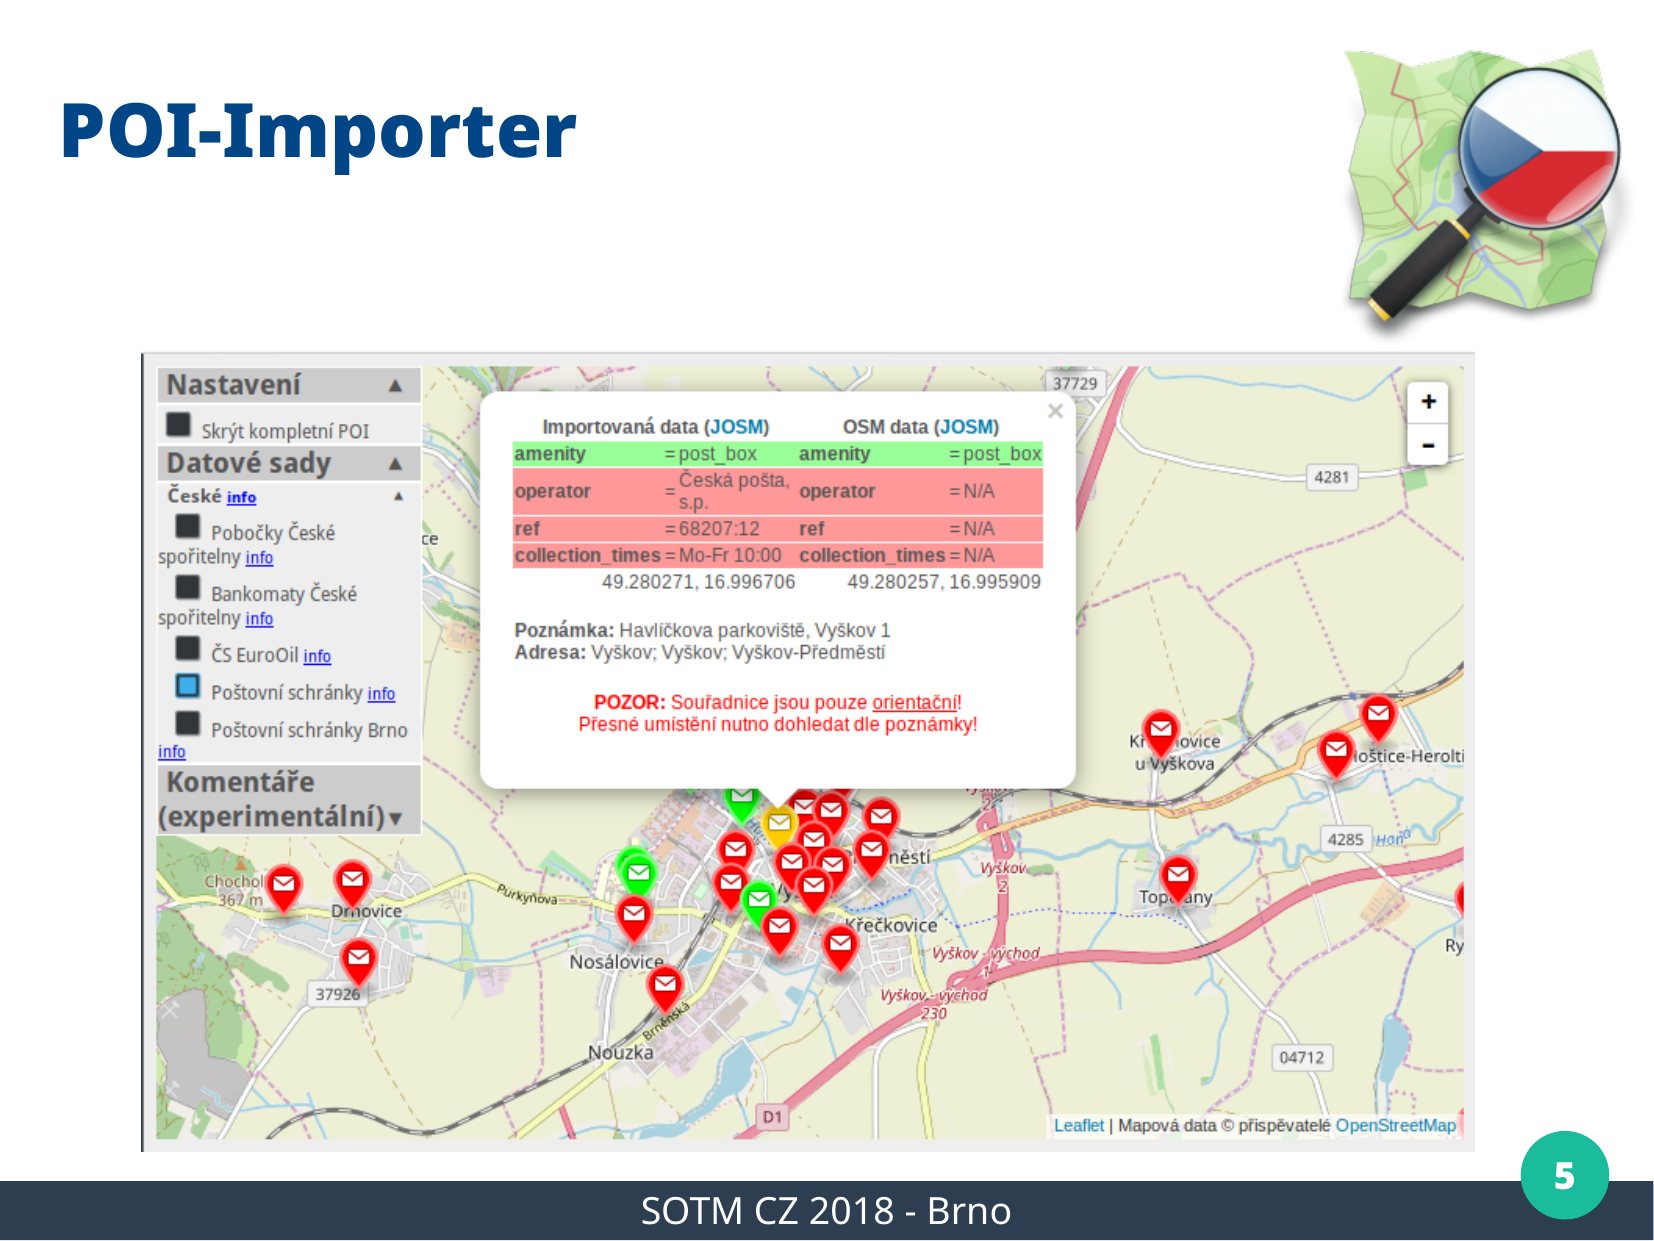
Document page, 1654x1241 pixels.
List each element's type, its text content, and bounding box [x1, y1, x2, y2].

picture [141, 351, 1475, 1152]
picture [1334, 49, 1635, 350]
title POI-Importer [59, 49, 1347, 207]
